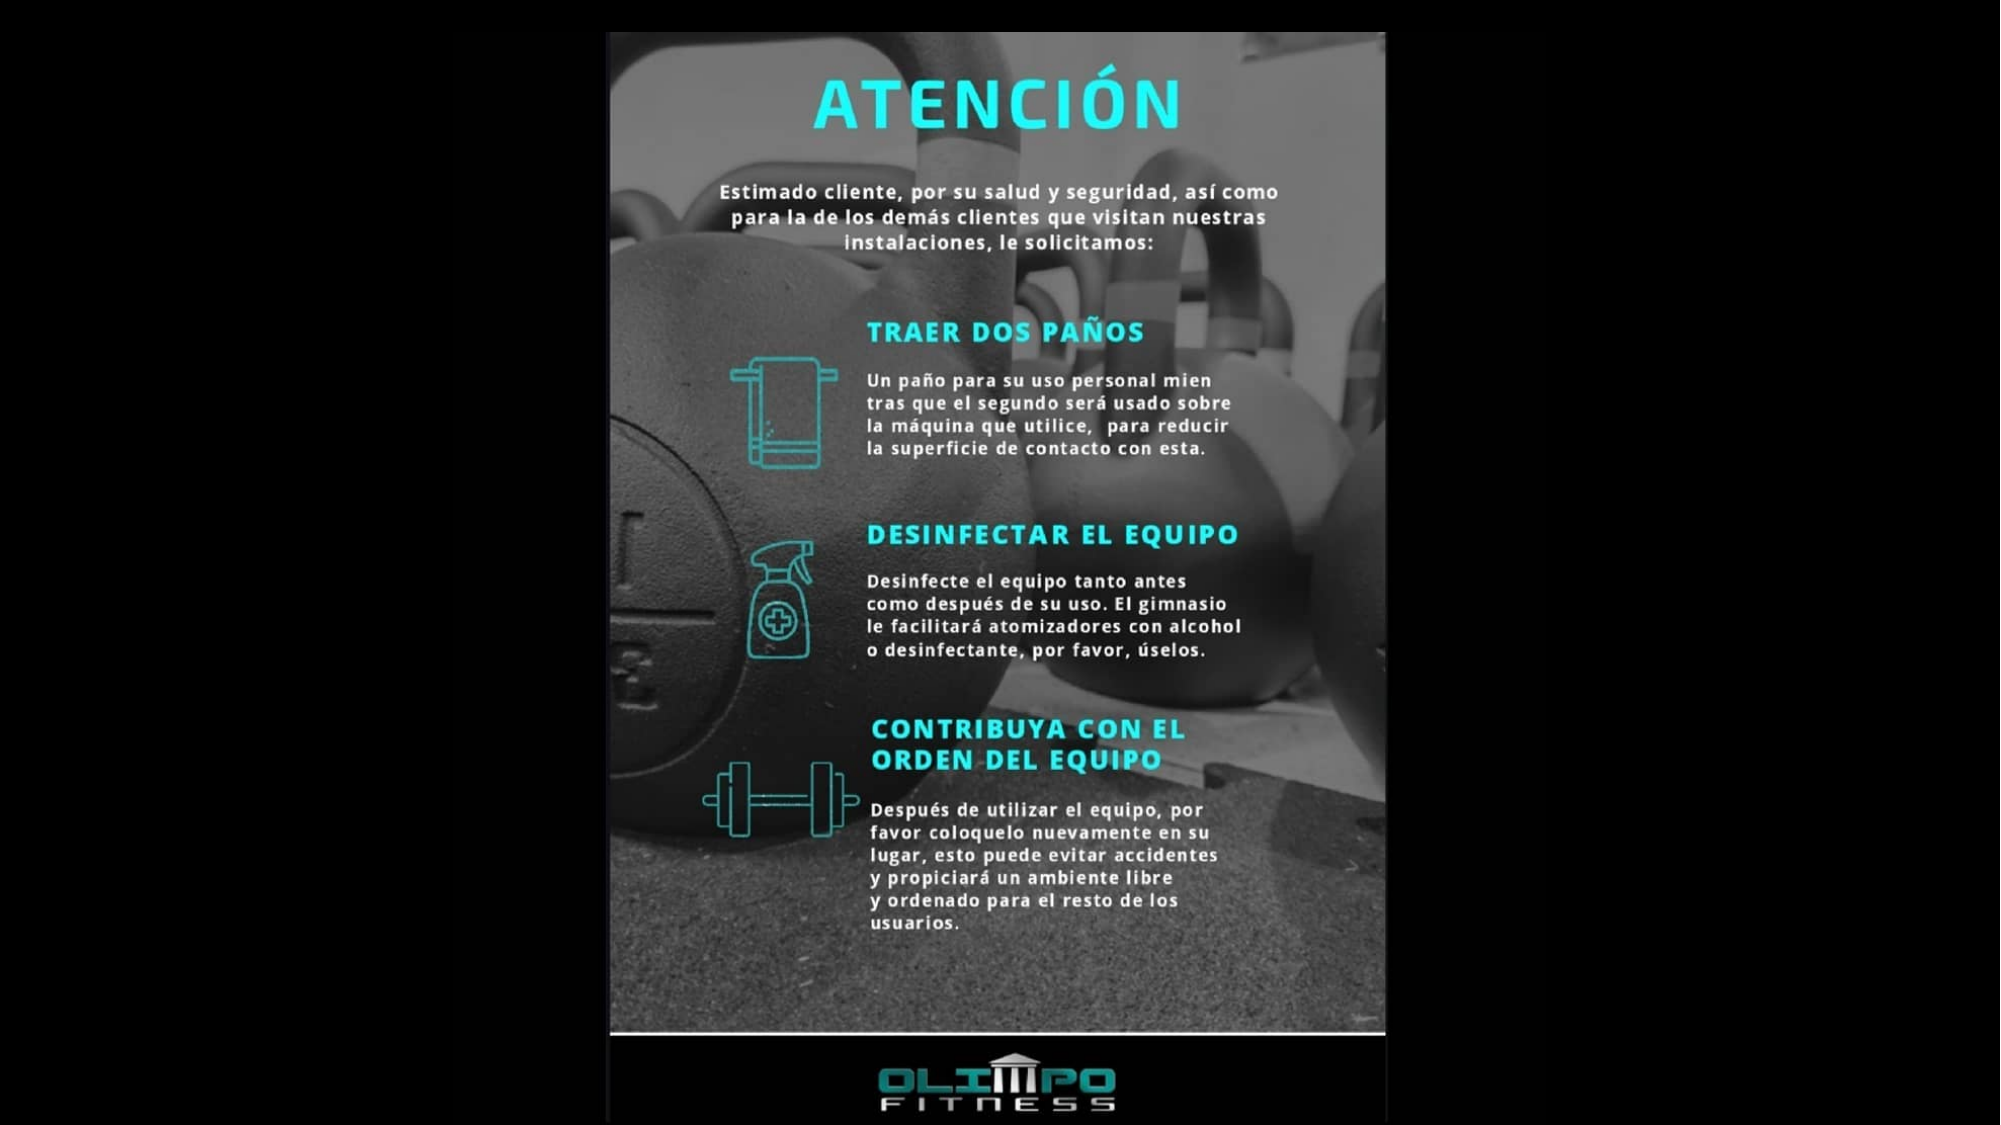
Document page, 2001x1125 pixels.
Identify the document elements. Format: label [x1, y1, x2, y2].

picture [453, 32, 1546, 1125]
